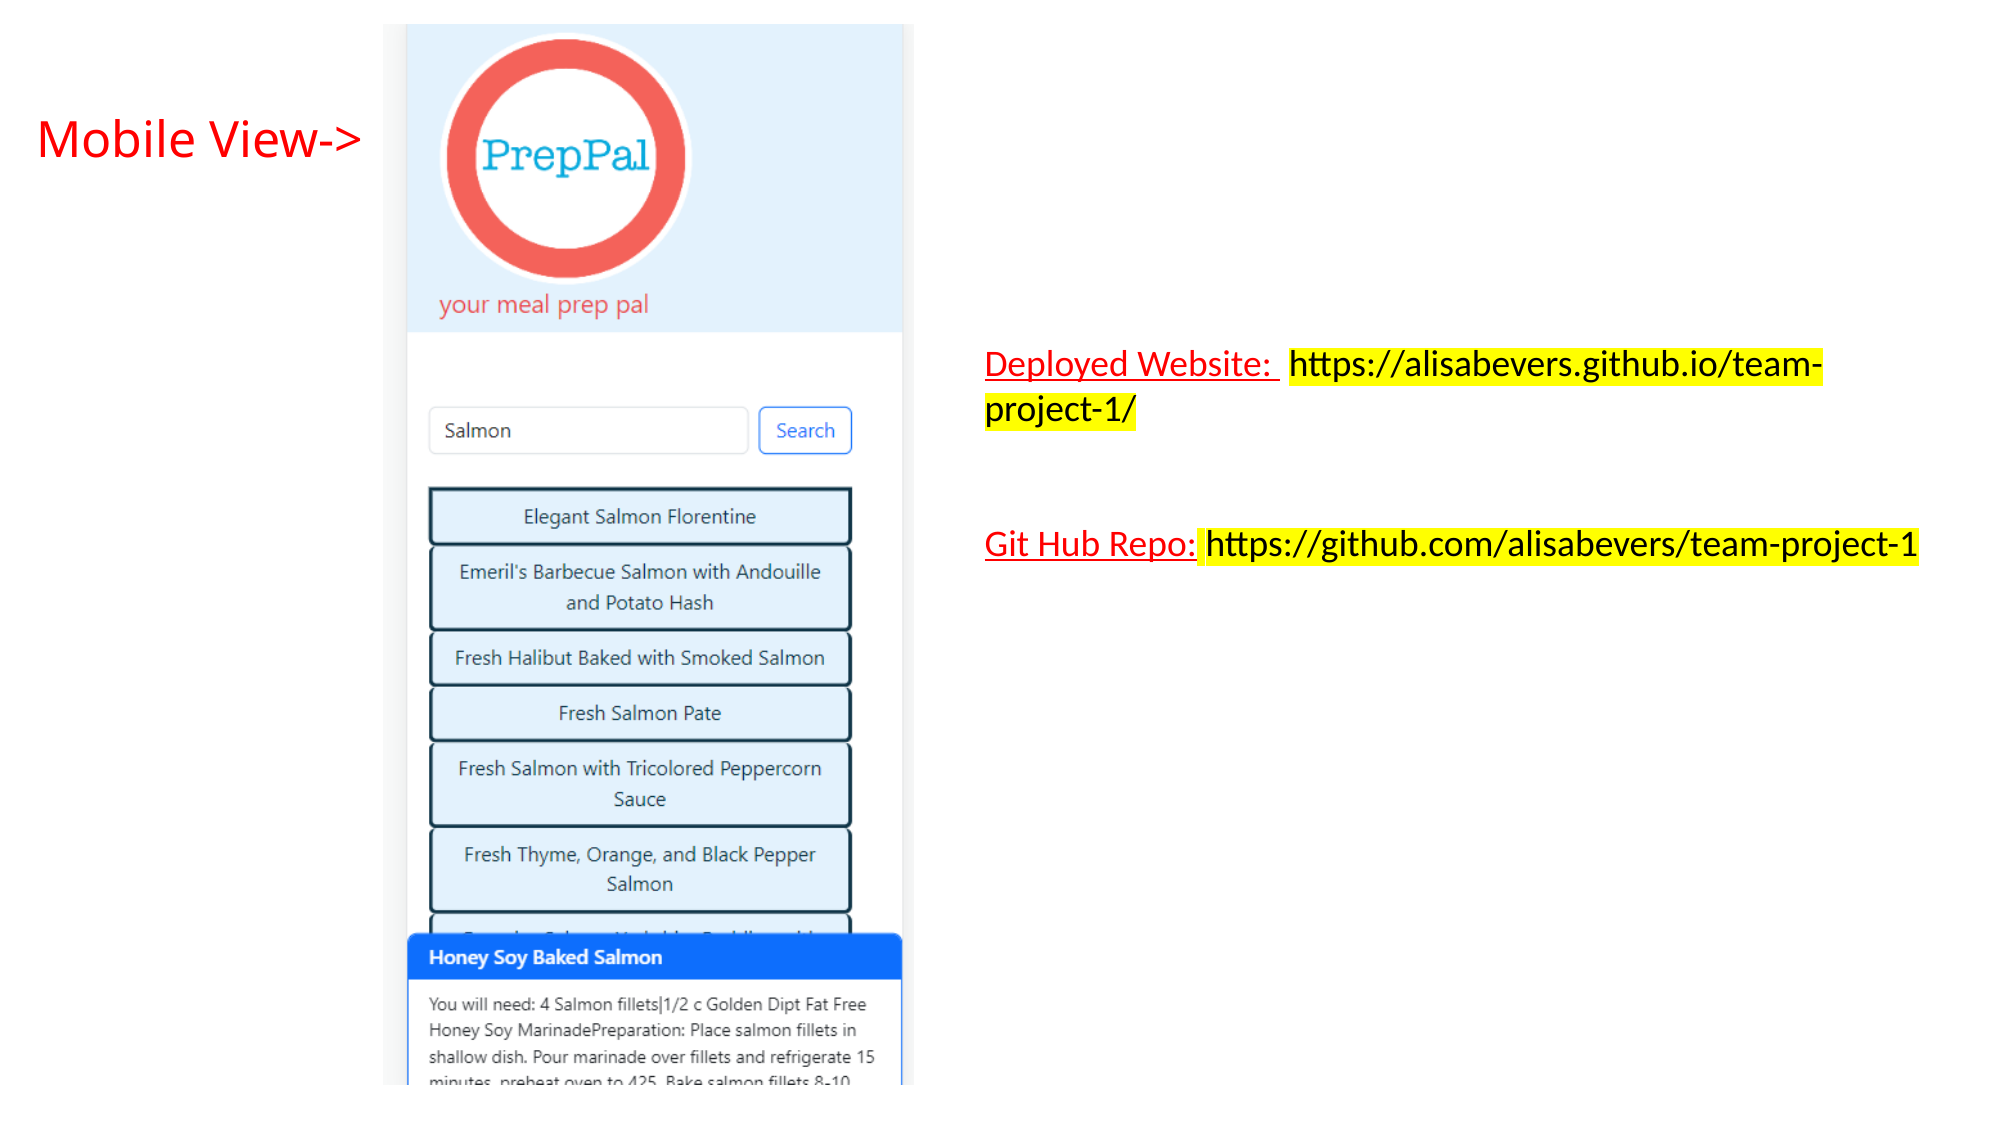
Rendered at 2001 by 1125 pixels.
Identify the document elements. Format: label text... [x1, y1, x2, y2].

title Mobile View-> [20, 32, 383, 251]
text_box Deployed Website: https://alisabevers.github.io/team-project-1/ Git Hub Repo: https://github.com/alisabevers/team-project-1 [969, 331, 1952, 574]
picture [383, 24, 914, 1085]
